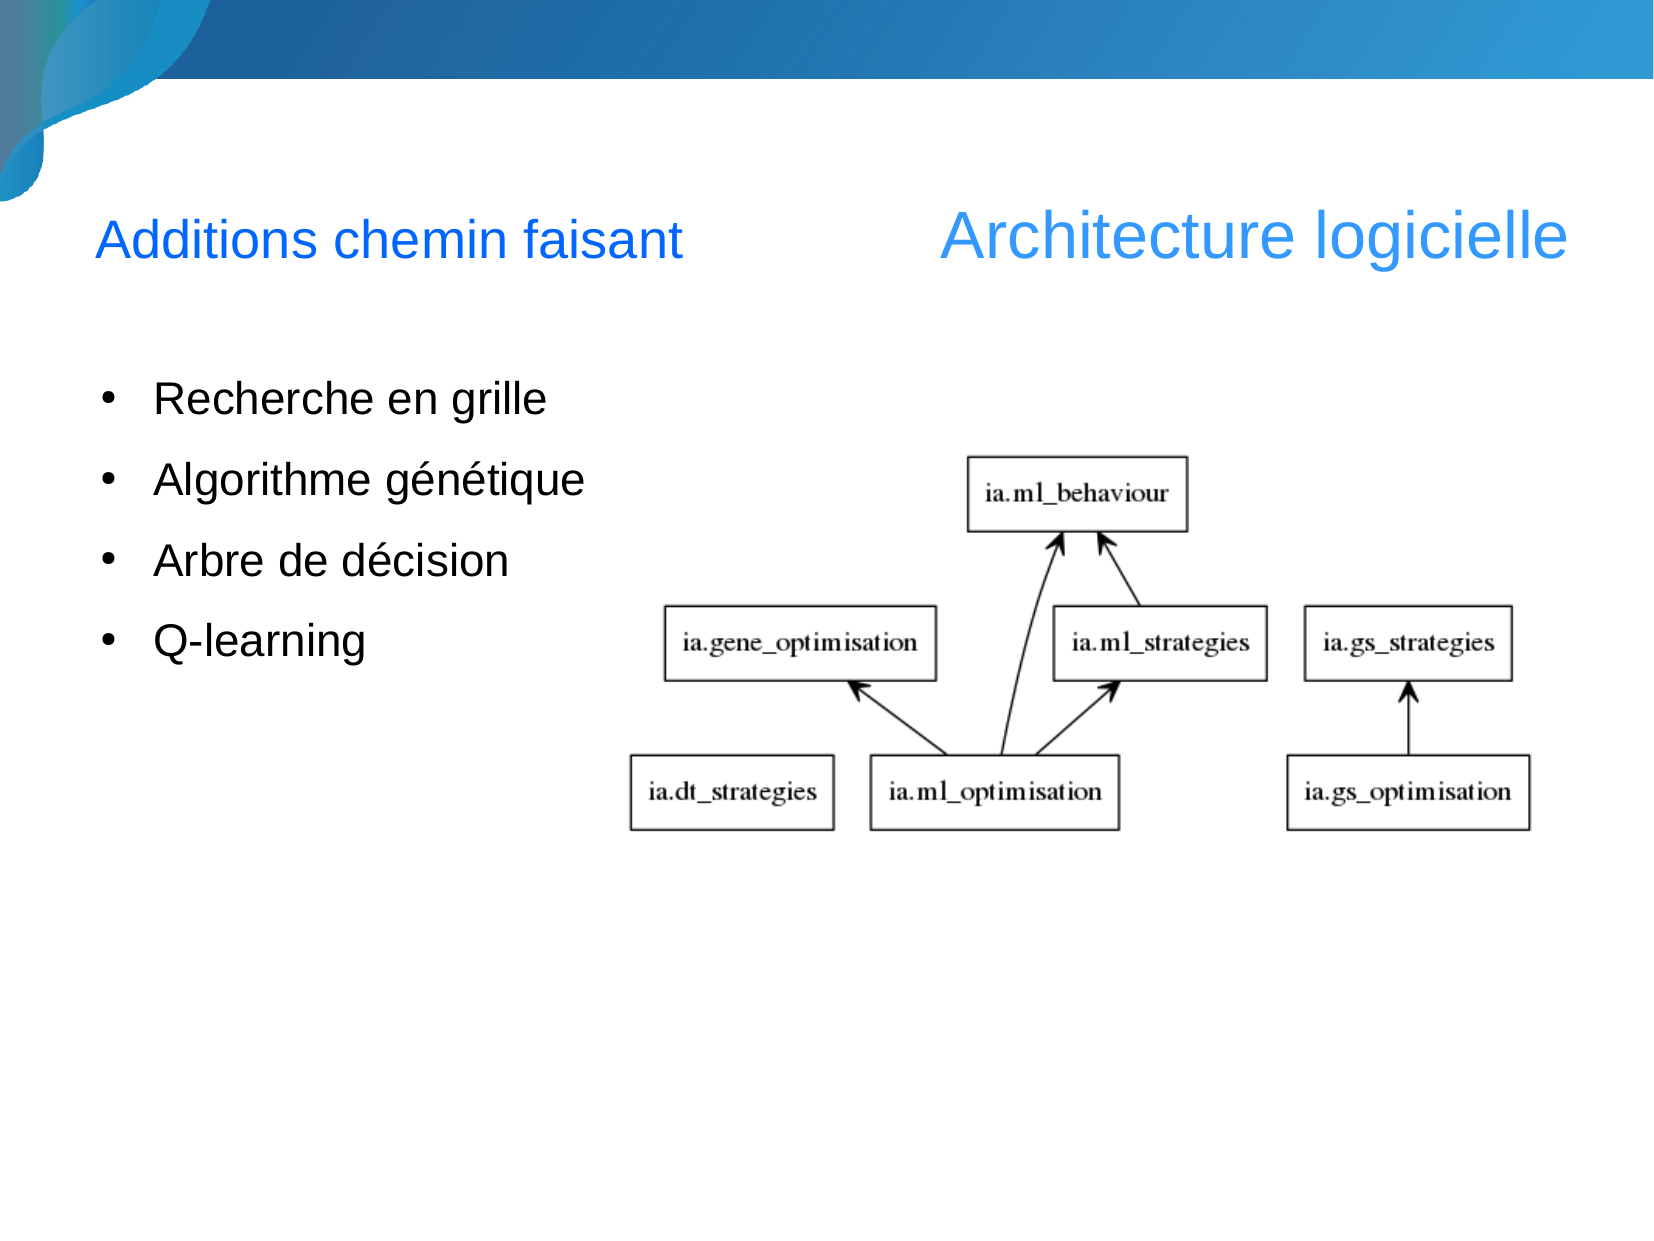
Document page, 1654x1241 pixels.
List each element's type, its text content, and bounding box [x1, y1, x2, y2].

title Additions chemin faisant Architecture logicielle [82, 139, 1571, 332]
picture [0, 0, 1654, 1241]
list Recherche en grille Algorithme génétique Arbre de décision Q-learning [82, 372, 1571, 968]
